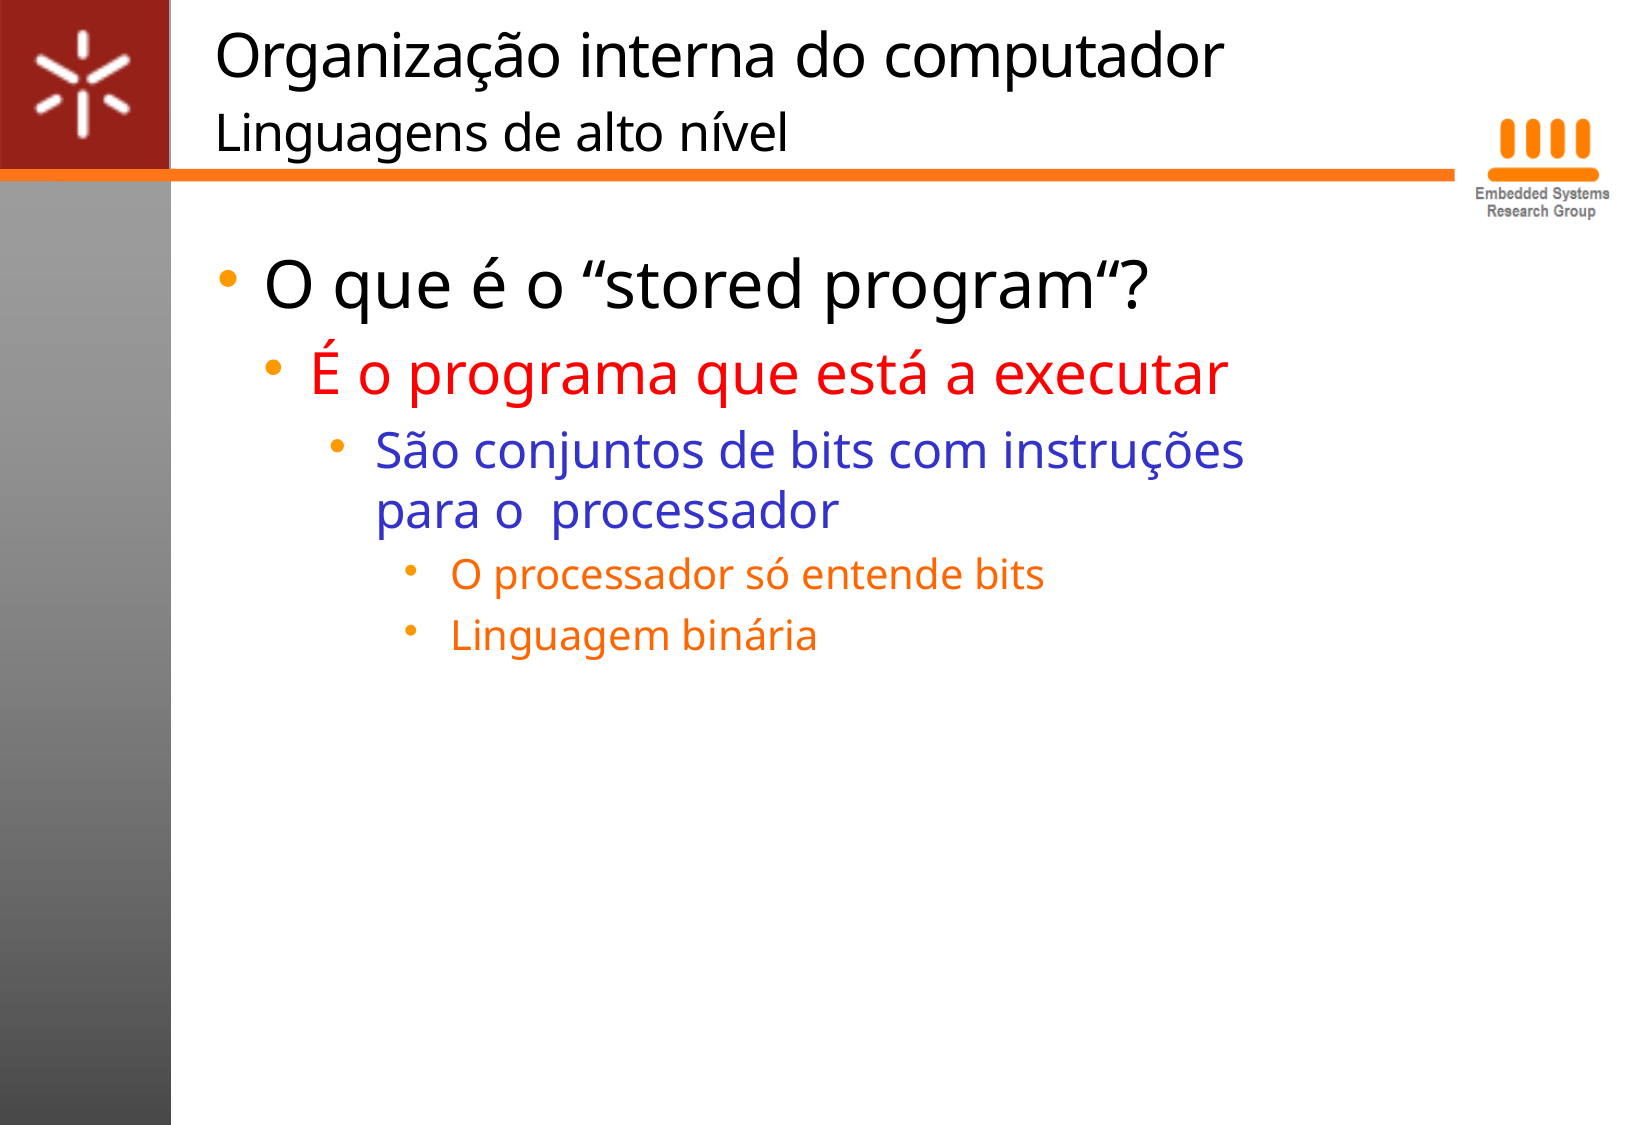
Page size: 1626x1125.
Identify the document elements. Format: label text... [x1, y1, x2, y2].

title Organização interna do computador Linguagens de alto nível [212, 16, 1359, 234]
picture [1475, 118, 1610, 220]
picture [0, 182, 171, 1125]
picture [0, 0, 171, 169]
text_box O que é o “stored program“? É o programa que está a executar São conjuntos de bits com instruções para o processador O processador só entende bits Linguagem binária [215, 224, 1355, 659]
